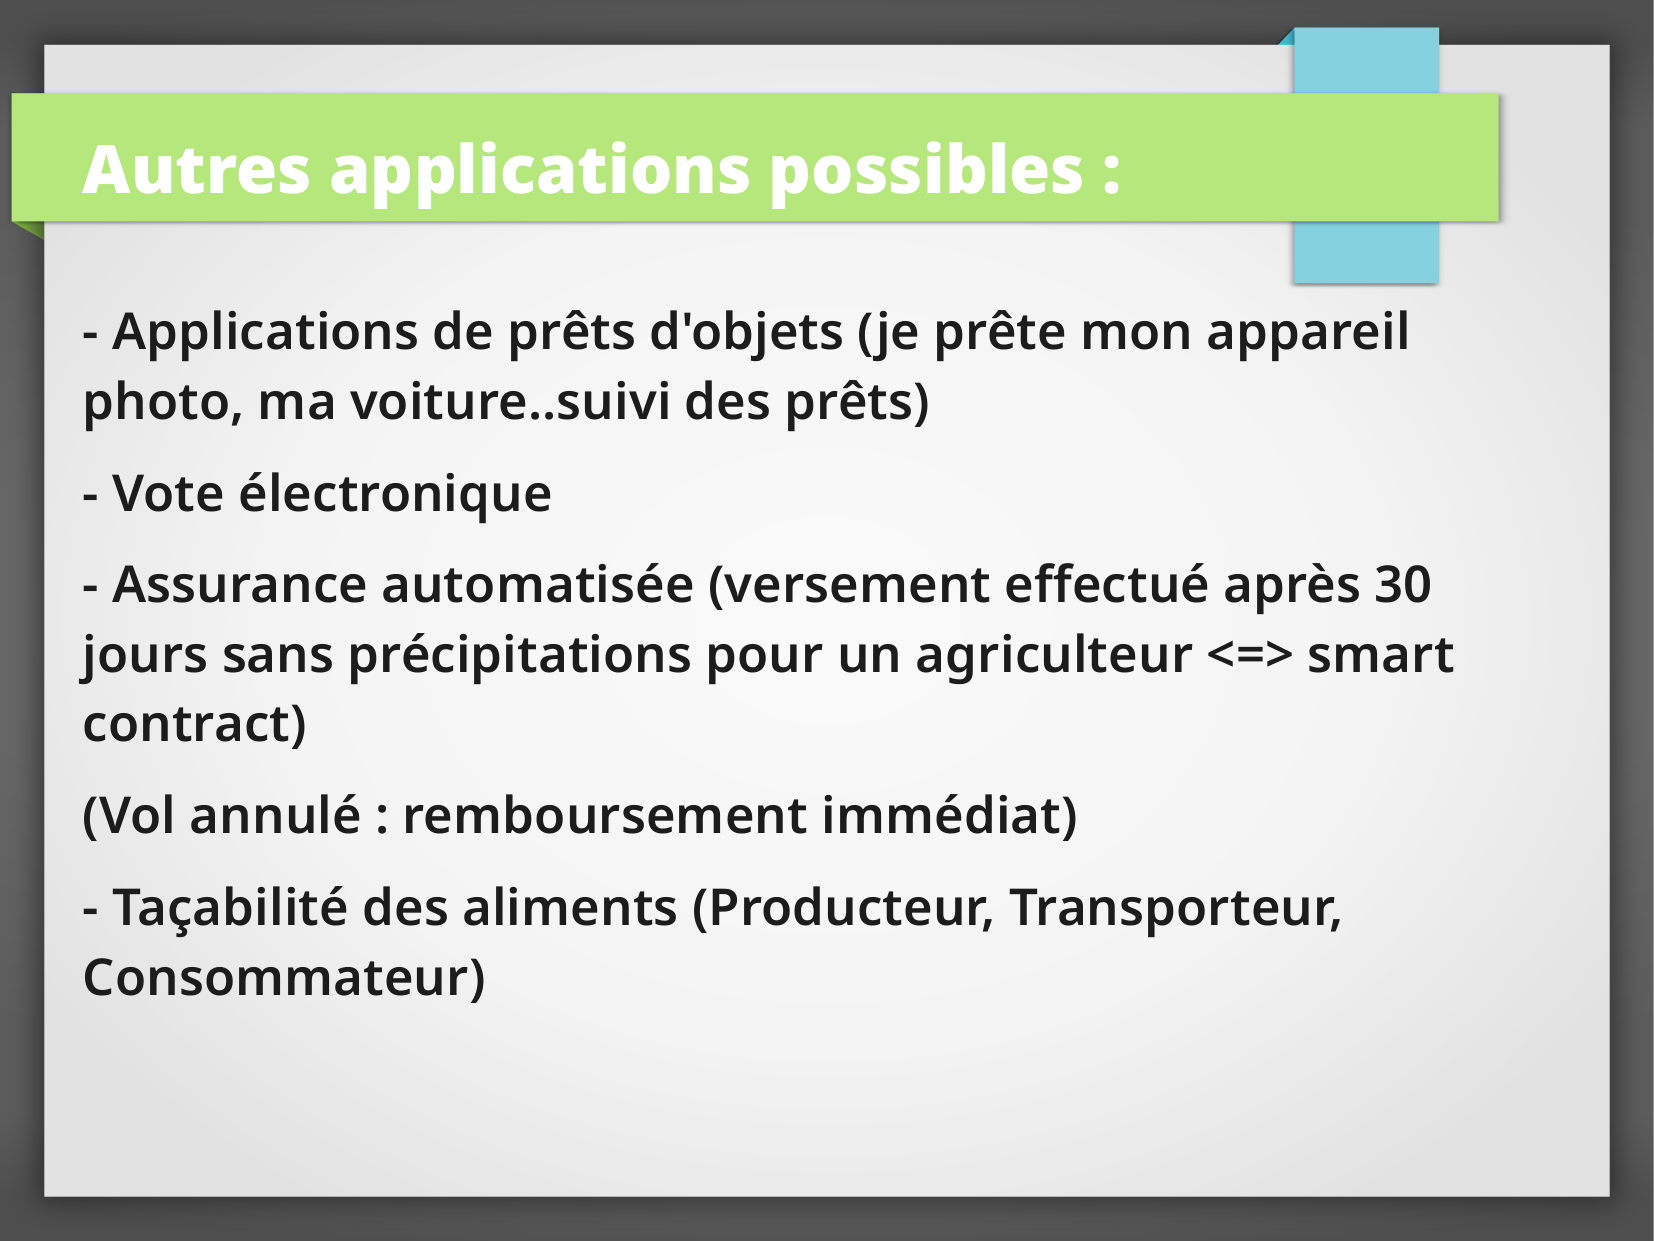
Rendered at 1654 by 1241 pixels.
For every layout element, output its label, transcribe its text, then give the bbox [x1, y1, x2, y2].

title Autres applications possibles : [82, 94, 1264, 213]
picture [0, 0, 1654, 1241]
list - Applications de prêts d'objets (je prête mon appareil photo, ma voiture..suivi des prêts) - Vote électronique - Assurance automatisée (versement effectué après 30 jours sans précipitations pour un agriculteur <=> smart contract) (Vol annulé : remboursement immédiat) - Taçabilité des aliments (Producteur, Transporteur, Consommateur) [82, 295, 1571, 1015]
